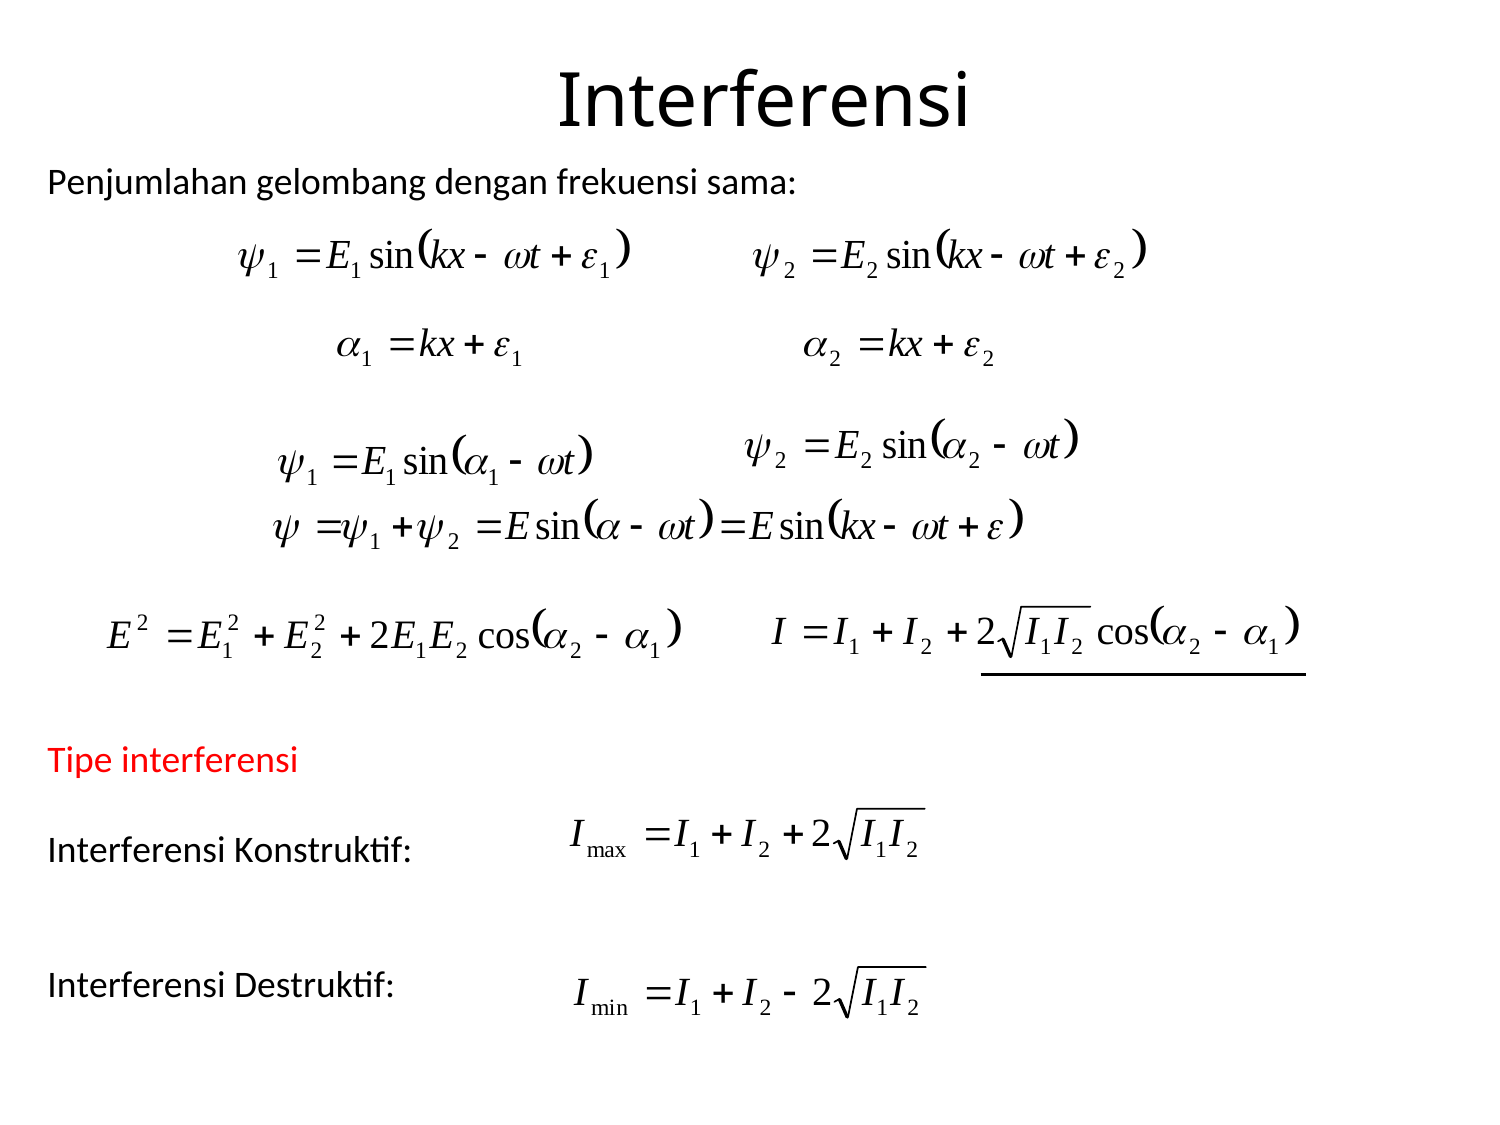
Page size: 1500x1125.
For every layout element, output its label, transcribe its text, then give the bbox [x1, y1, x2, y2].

picture [331, 316, 527, 374]
picture [764, 598, 1300, 665]
picture [99, 604, 684, 665]
picture [274, 433, 596, 492]
text_box Penjumlahan gelombang dengan frekuensi sama: Tipe interferensi Interferensi Konstruktif: Interferensi Destruktif: [32, 149, 1471, 1013]
picture [797, 316, 1000, 374]
picture [566, 958, 936, 1026]
picture [741, 416, 1082, 476]
picture [562, 800, 934, 867]
picture [235, 227, 632, 286]
picture [749, 227, 1150, 286]
picture [269, 497, 1025, 557]
text_box Interferensi [89, 43, 1440, 182]
